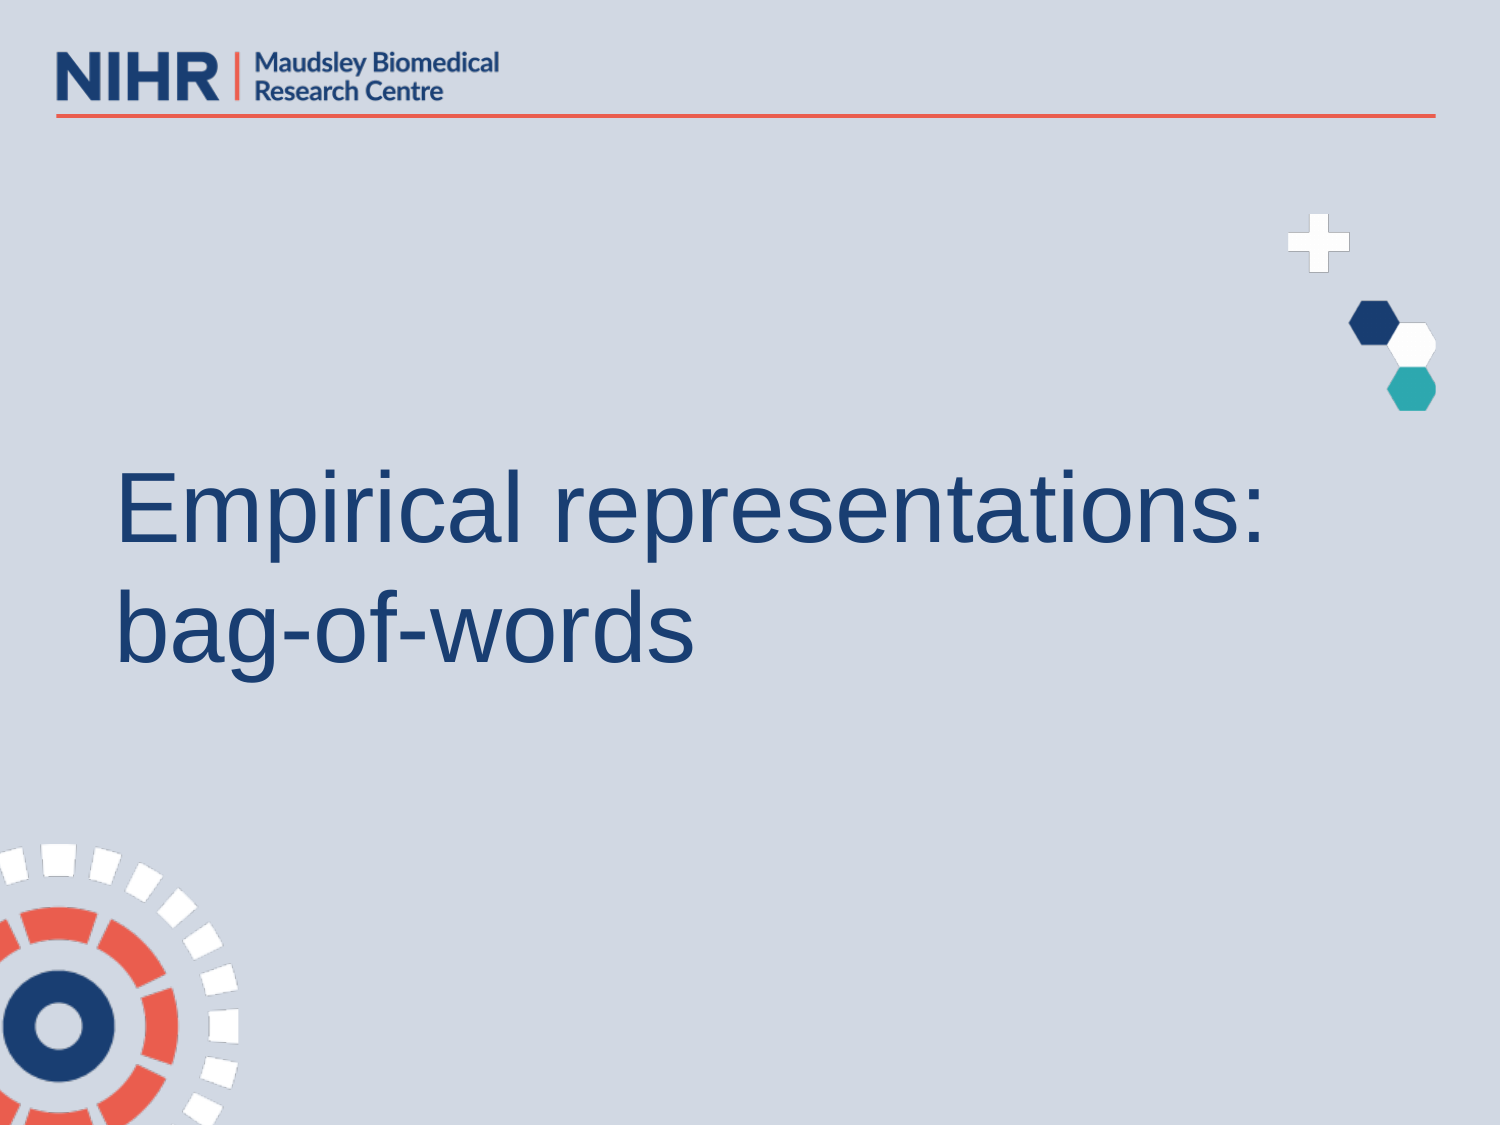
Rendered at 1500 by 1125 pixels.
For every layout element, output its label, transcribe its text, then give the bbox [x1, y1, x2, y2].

picture [27, 17, 528, 136]
title Empirical representations: bag-of-words [99, 453, 1453, 672]
